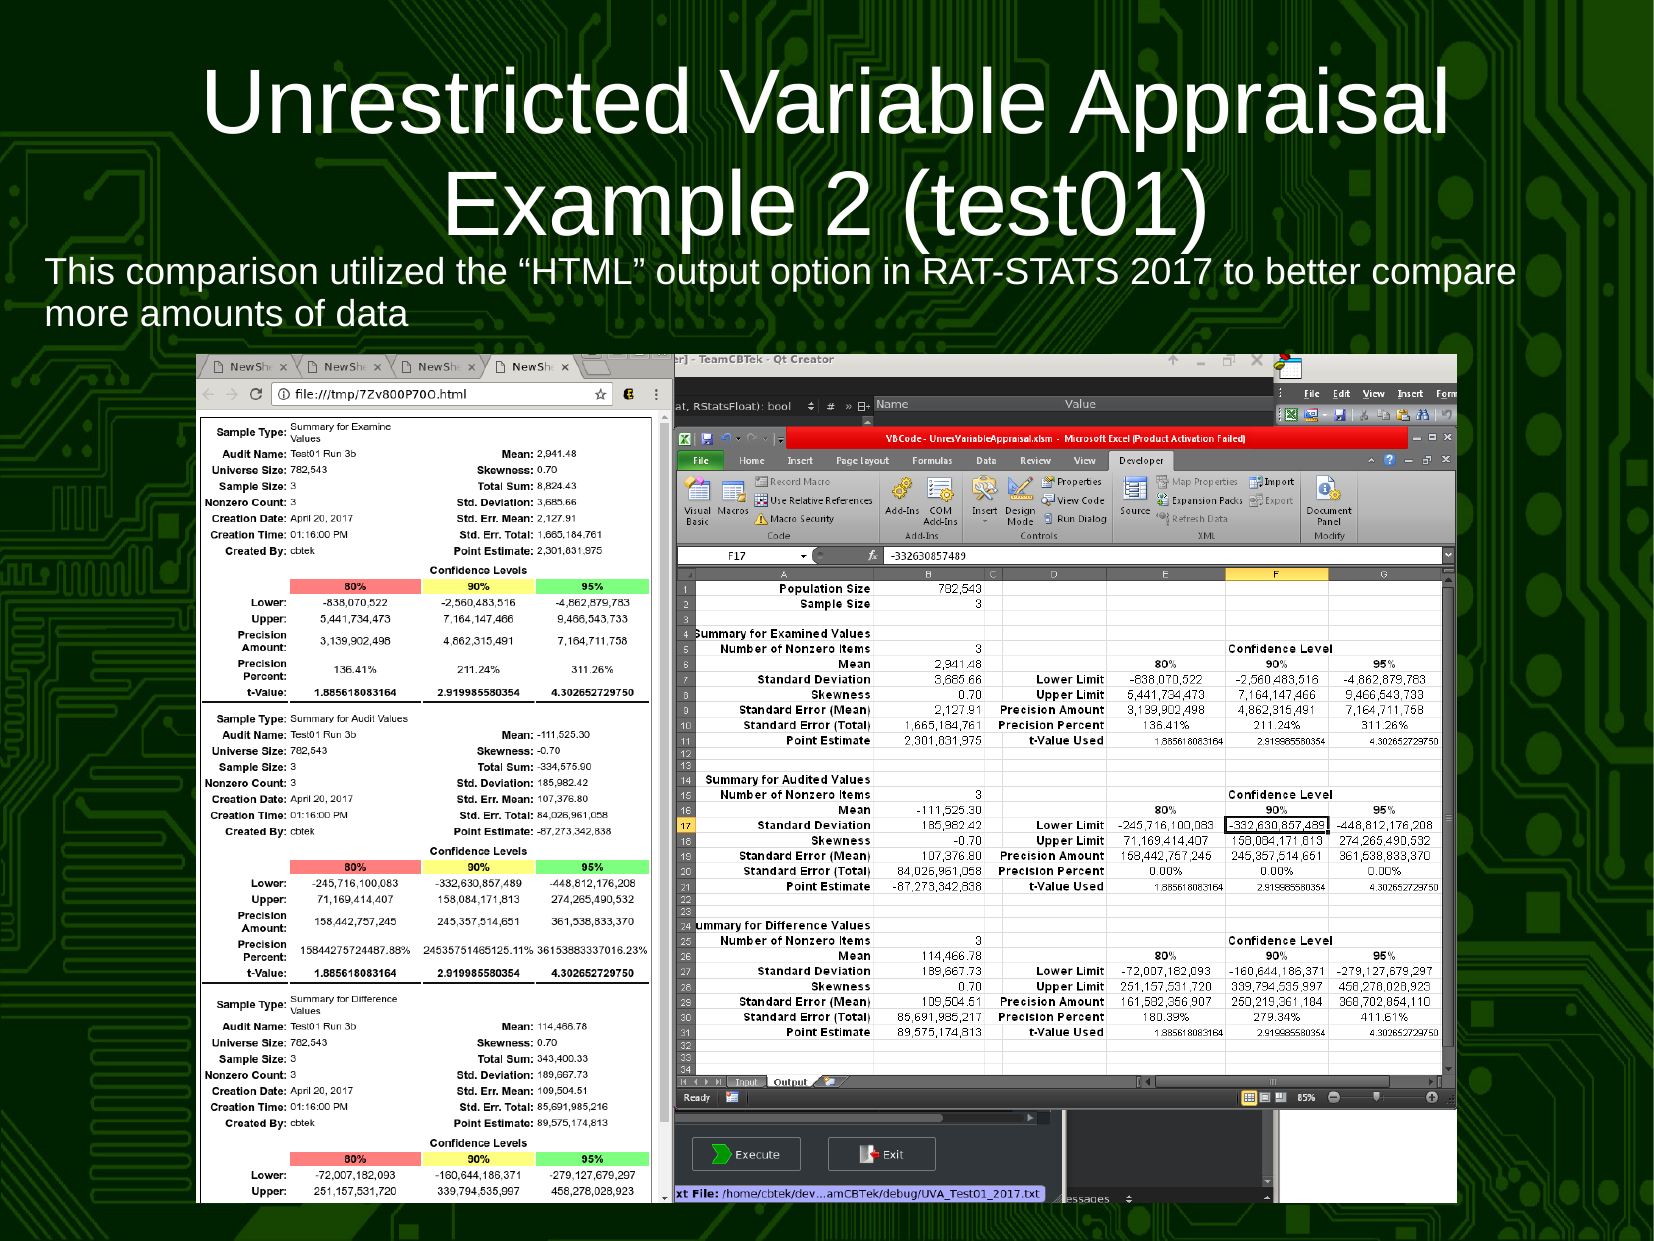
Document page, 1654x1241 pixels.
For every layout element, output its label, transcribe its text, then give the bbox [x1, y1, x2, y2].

text_box This comparison utilized the “HTML” output option in RAT-STATS 2017 to better compare more amounts of data [29, 242, 1620, 342]
picture [0, 0, 1654, 1241]
title Unrestricted Variable Appraisal Example 2 (test01) [82, 49, 1571, 242]
